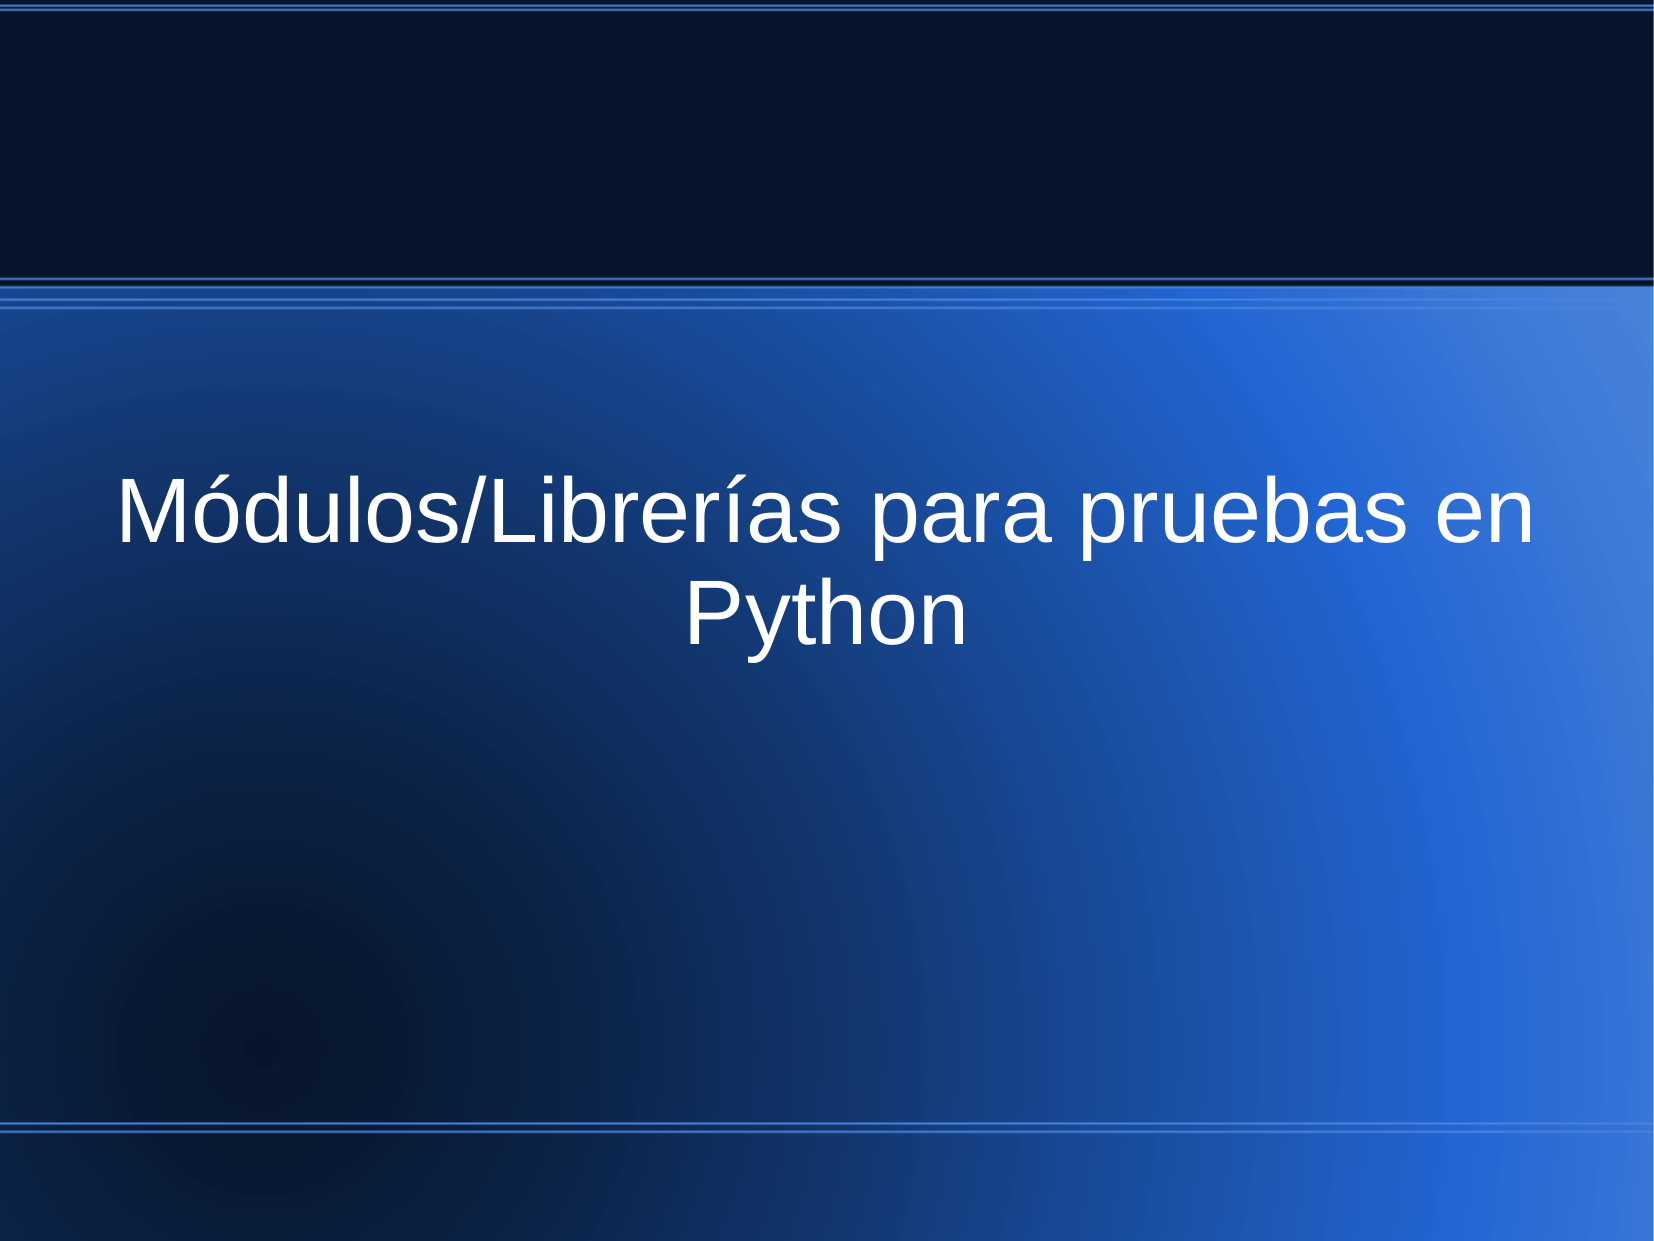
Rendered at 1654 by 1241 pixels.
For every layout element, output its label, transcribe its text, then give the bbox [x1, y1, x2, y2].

picture [0, 0, 1654, 1241]
subtitle Módulos/Librerías para pruebas en Python [82, 49, 1571, 1075]
